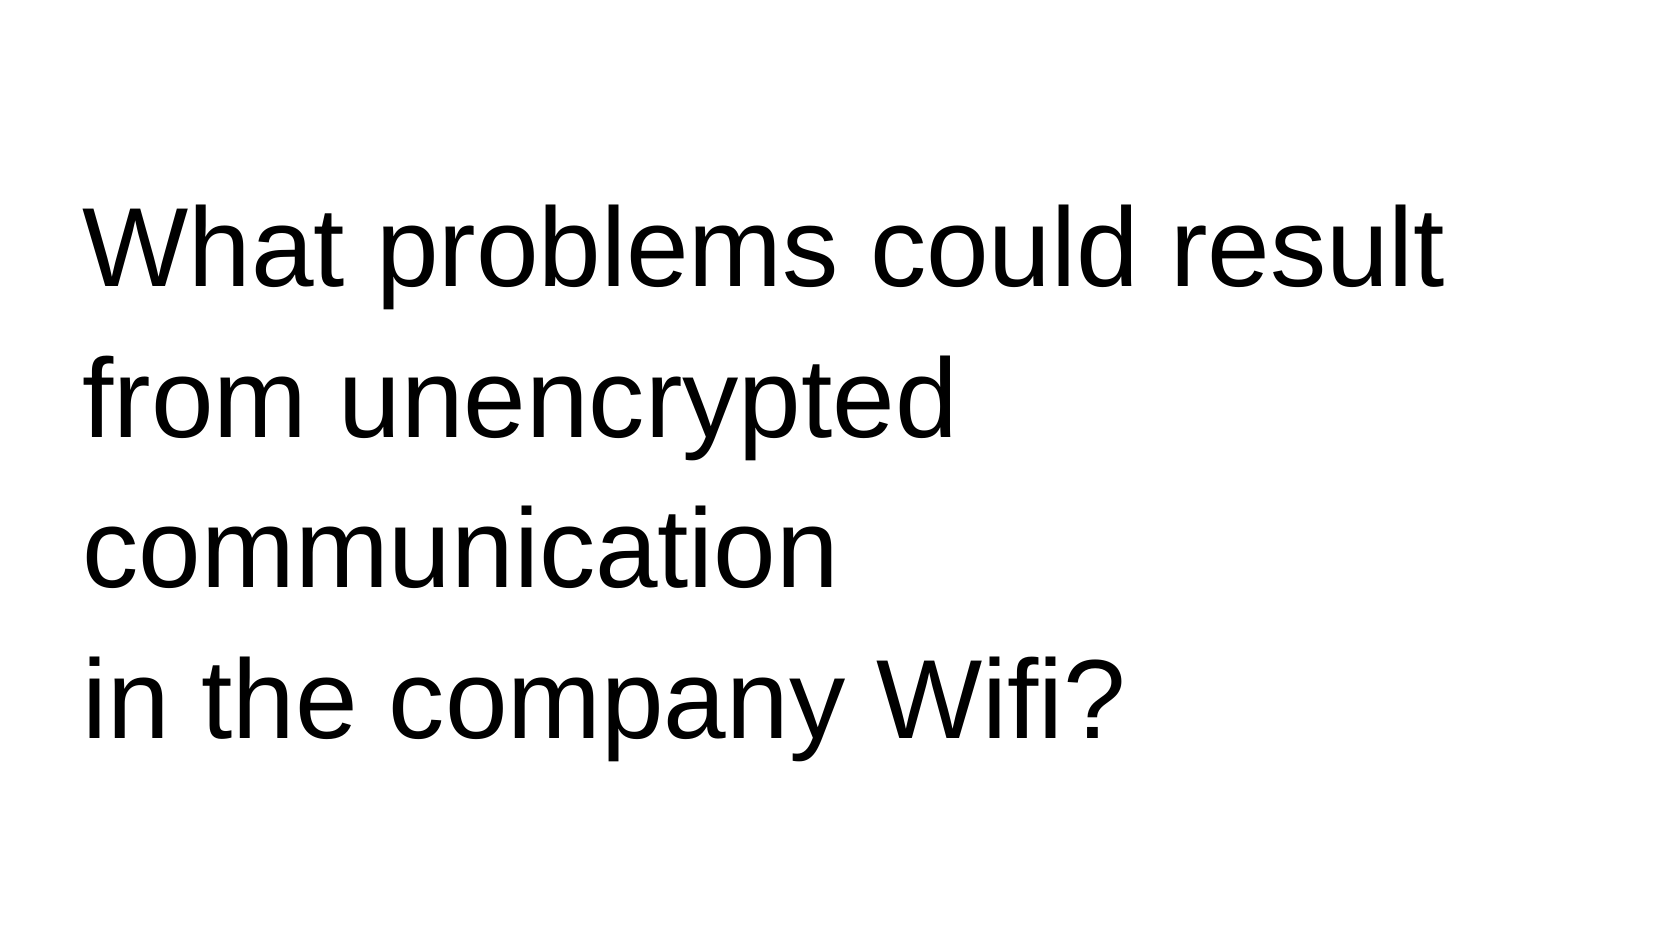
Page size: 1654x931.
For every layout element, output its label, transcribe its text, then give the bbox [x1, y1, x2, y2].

title What problems could result from unencrypted communication in the company Wifi? [82, 37, 1571, 886]
